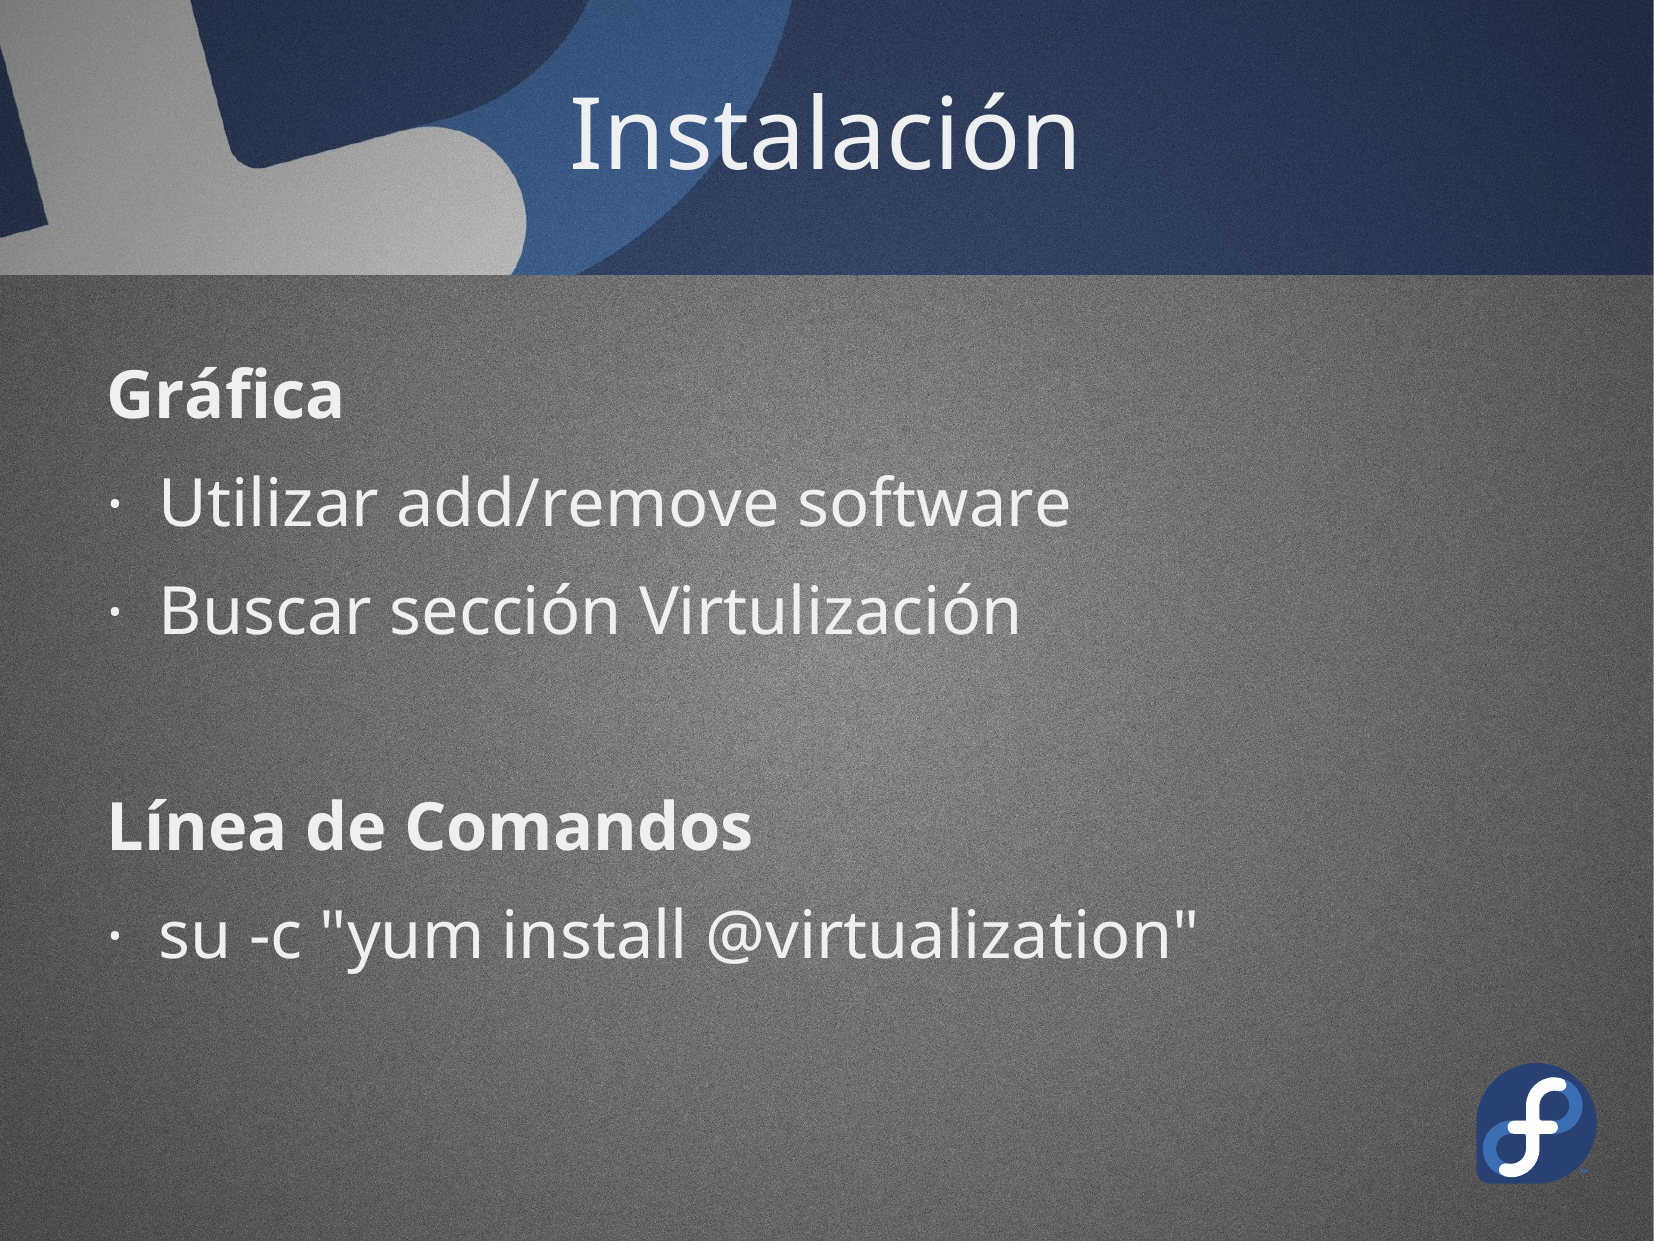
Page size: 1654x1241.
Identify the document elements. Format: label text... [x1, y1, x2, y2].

text_box Instalación [88, 29, 1565, 237]
text_box Gráfica Utilizar add/remove software Buscar sección Virtulización Línea de Comandos su -c "yum install @virtualization" [88, 354, 1565, 1064]
picture [0, 0, 1654, 1241]
